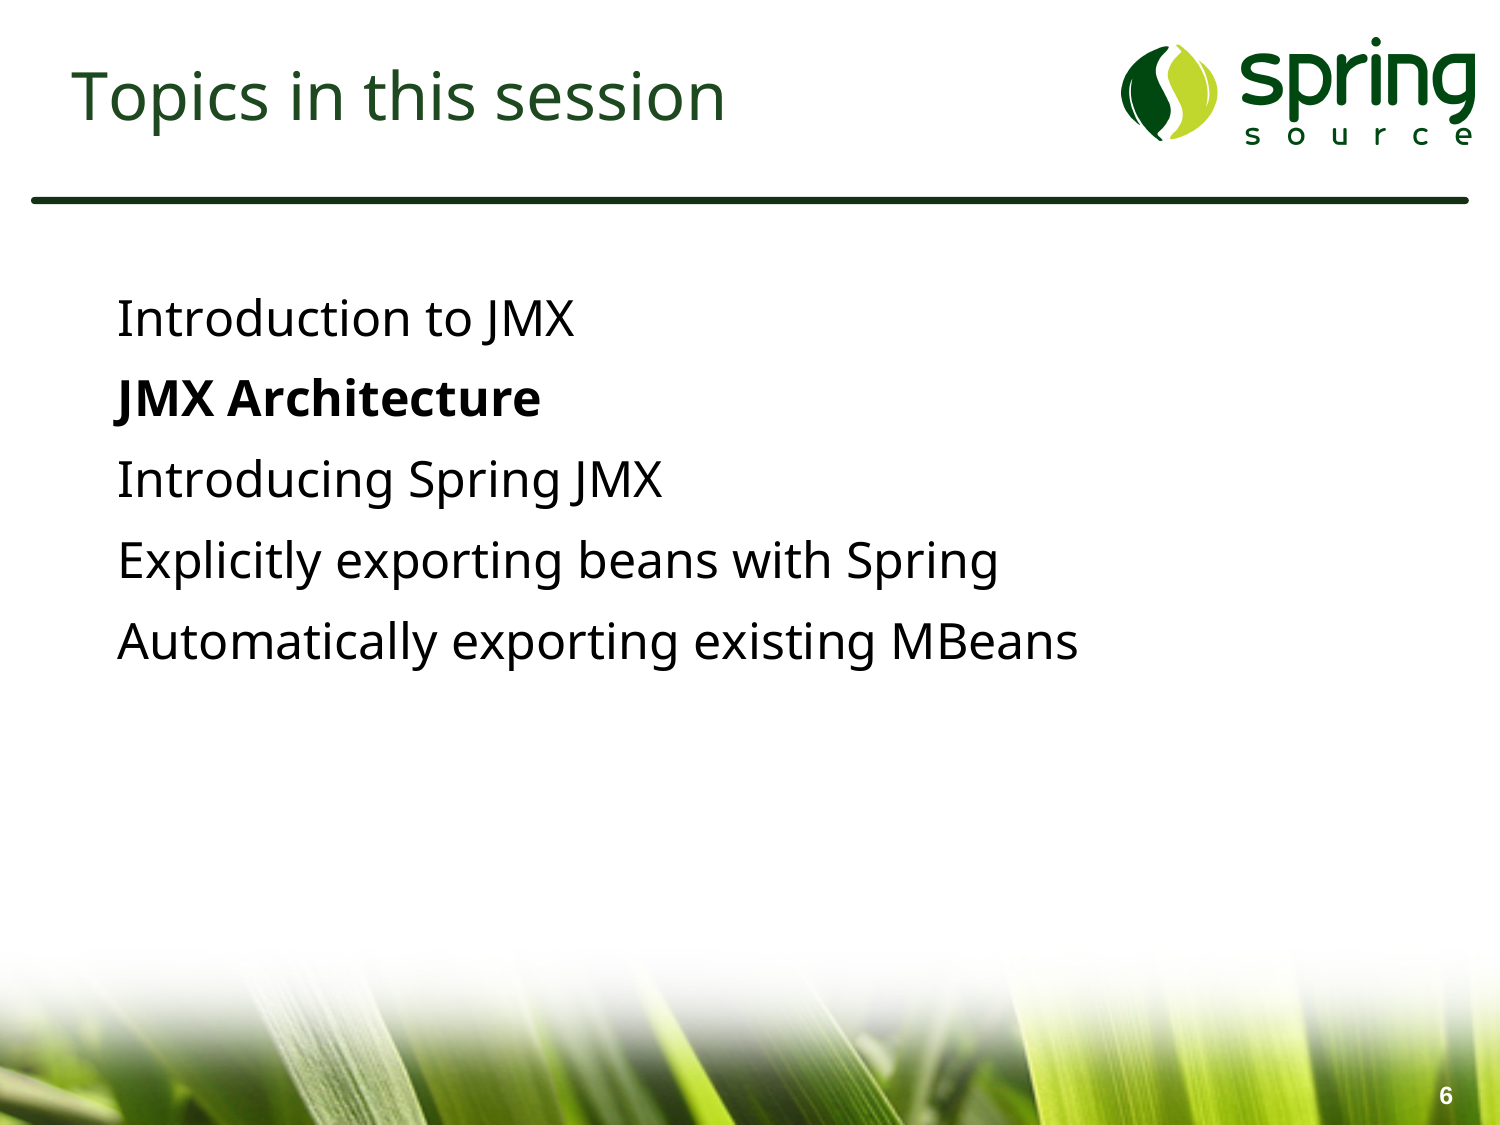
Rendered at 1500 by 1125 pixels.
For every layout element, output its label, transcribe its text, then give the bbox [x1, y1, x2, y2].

title Topics in this session [56, 13, 1089, 176]
picture [0, 944, 1500, 1125]
list Introduction to JMX JMX Architecture Introducing Spring JMX Explicitly exporting beans with Spring Automatically exporting existing MBeans [103, 275, 1394, 938]
picture [1121, 37, 1475, 145]
